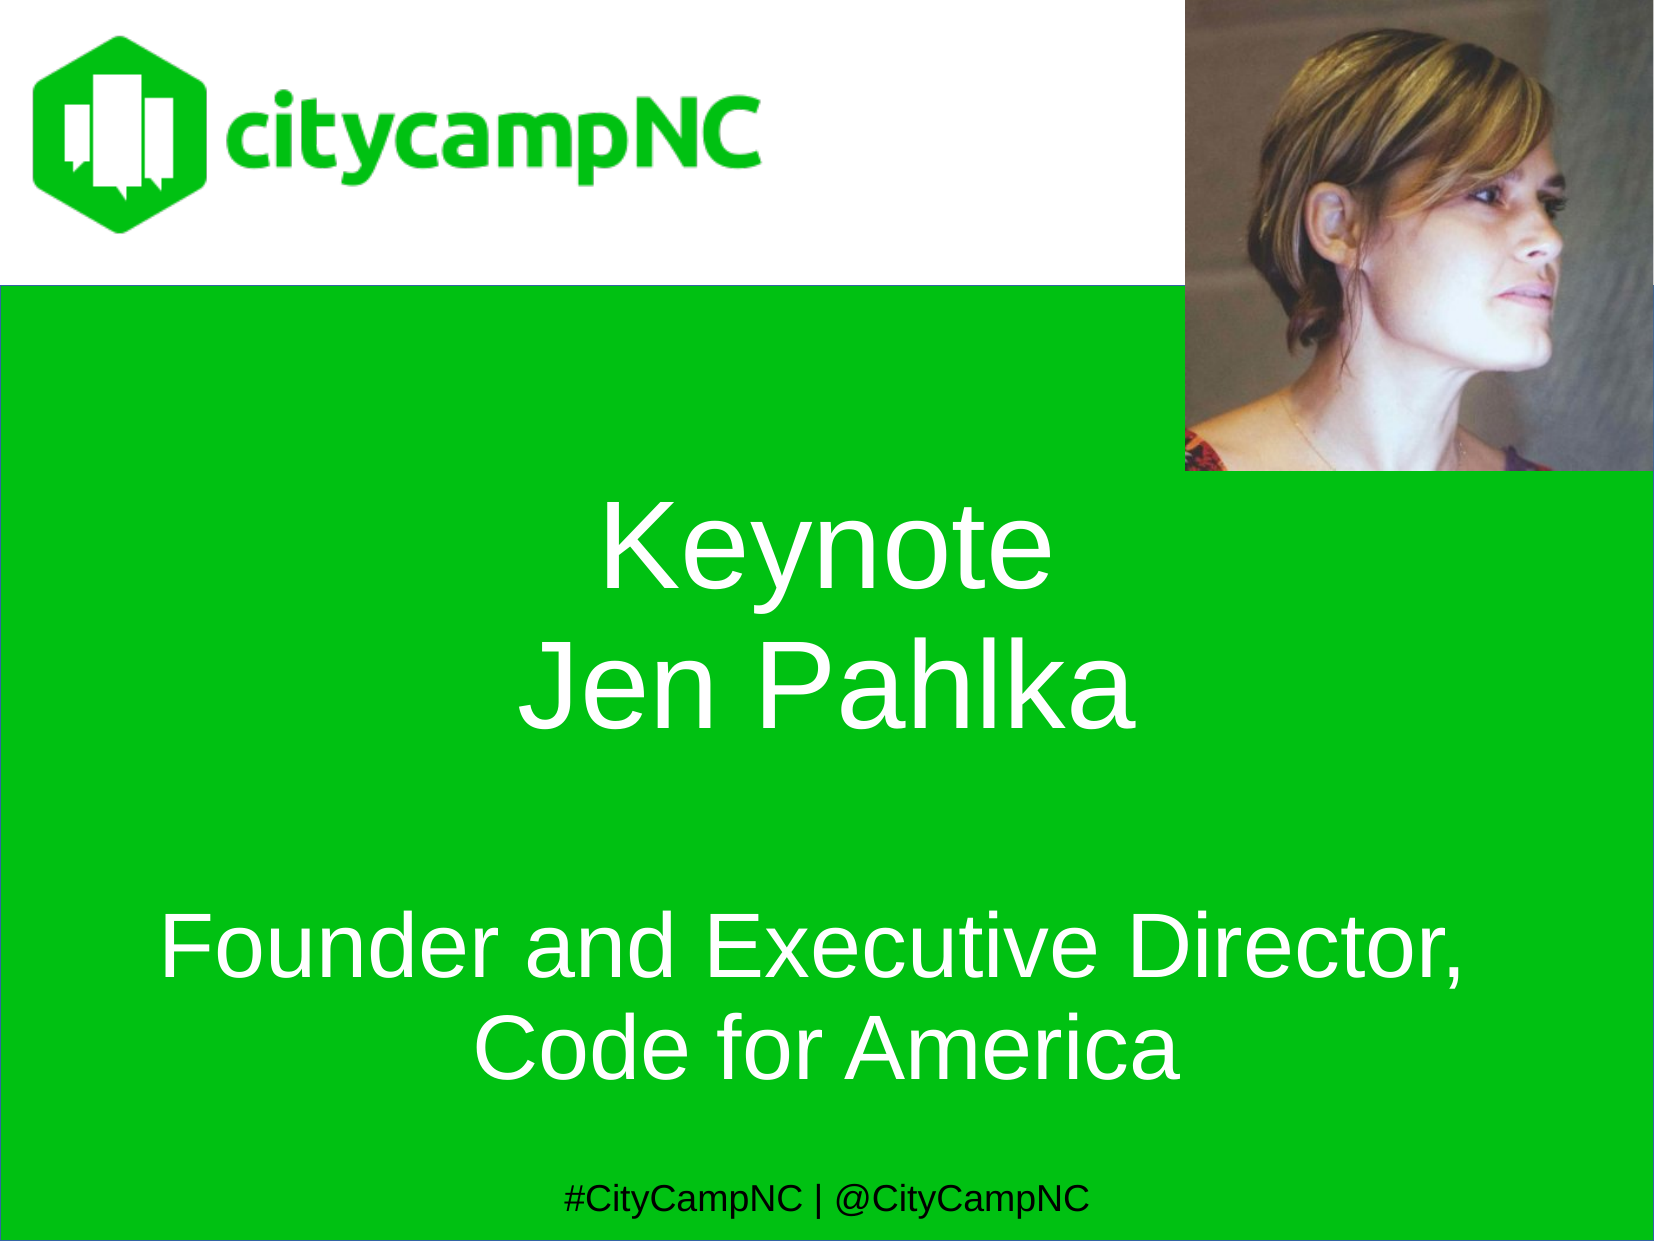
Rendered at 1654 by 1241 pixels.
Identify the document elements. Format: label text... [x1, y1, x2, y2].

picture [0, 3, 794, 267]
picture [1185, 0, 1654, 471]
text_box Keynote Jen Pahlka Founder and Executive Director, Code for America [143, 467, 1510, 1107]
